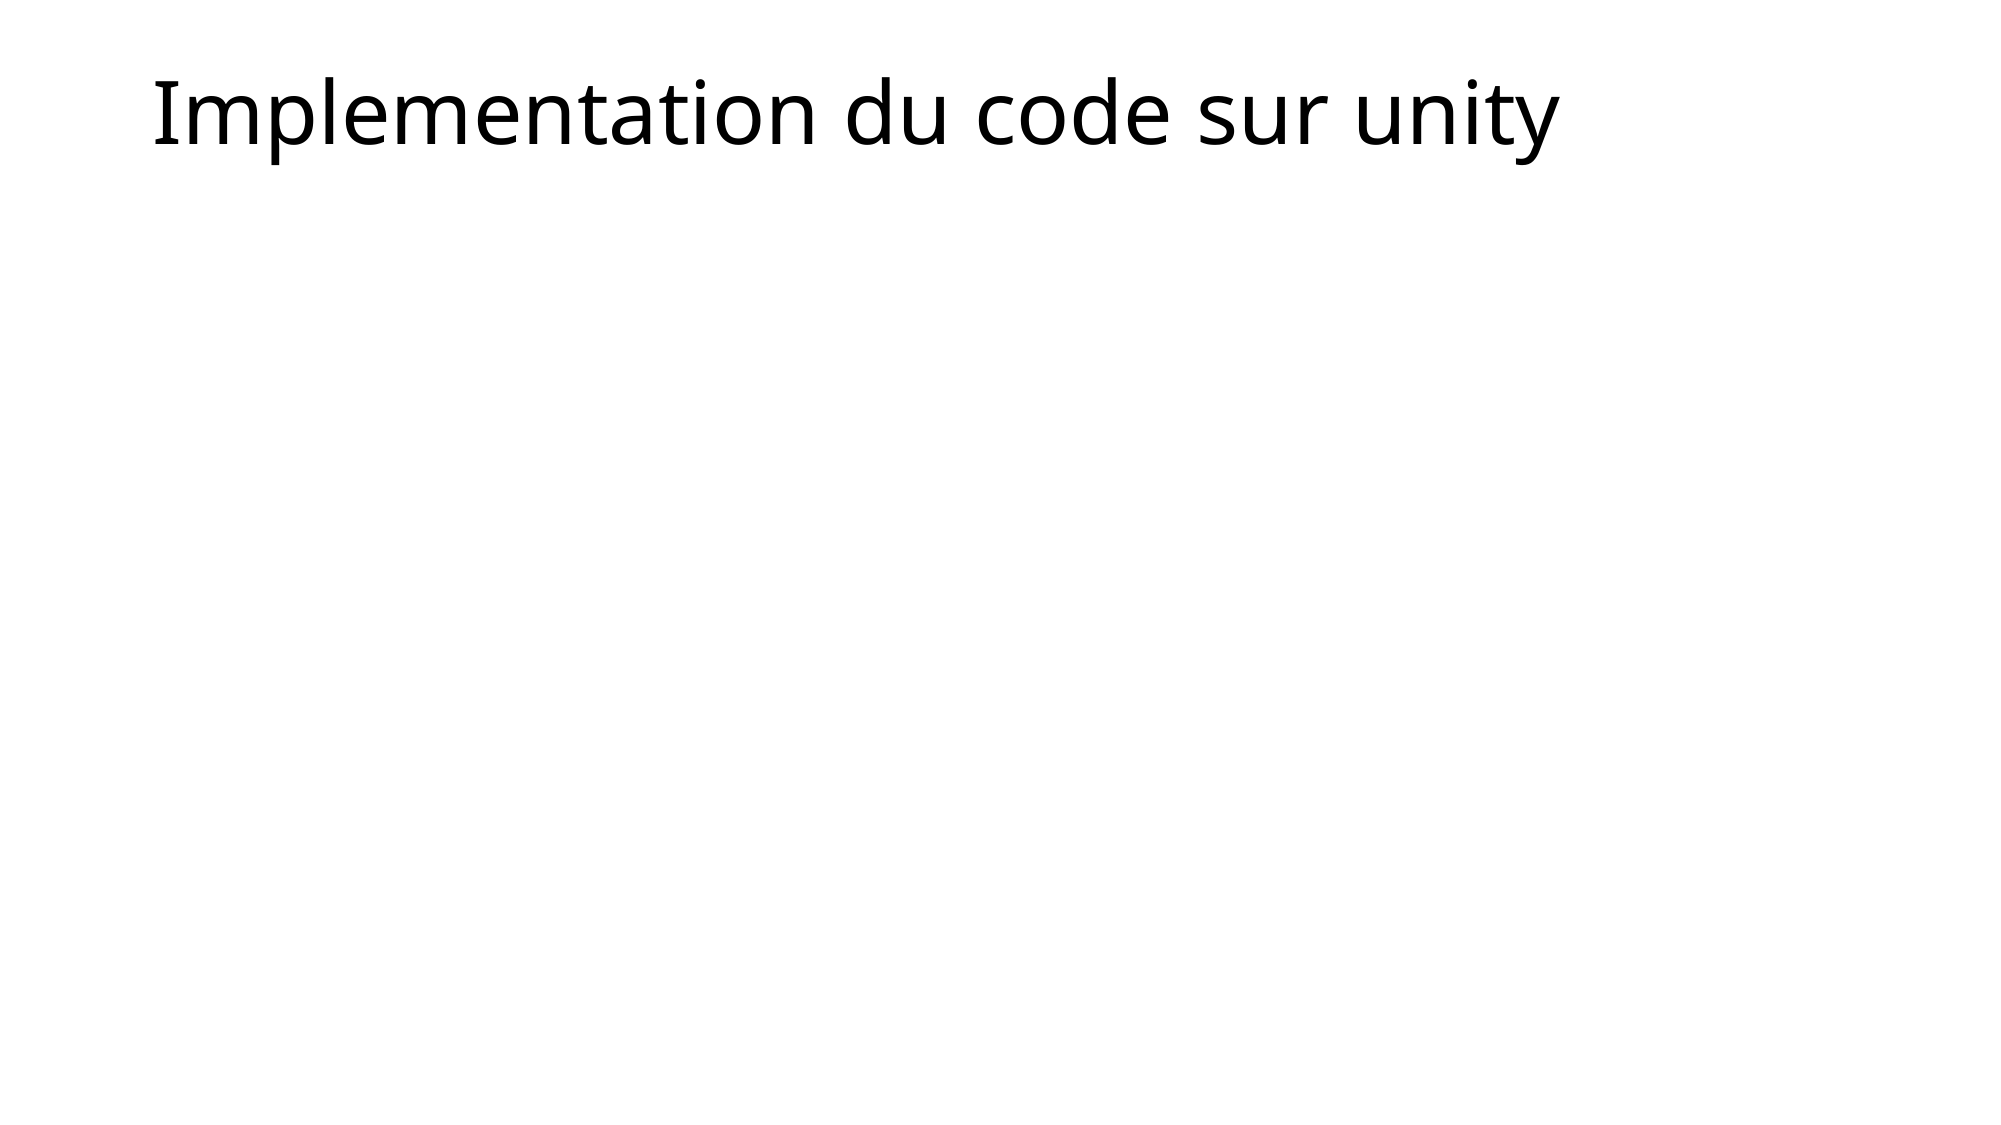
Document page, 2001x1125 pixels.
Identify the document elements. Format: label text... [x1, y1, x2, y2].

title Implementation du code sur unity [137, 59, 1863, 278]
